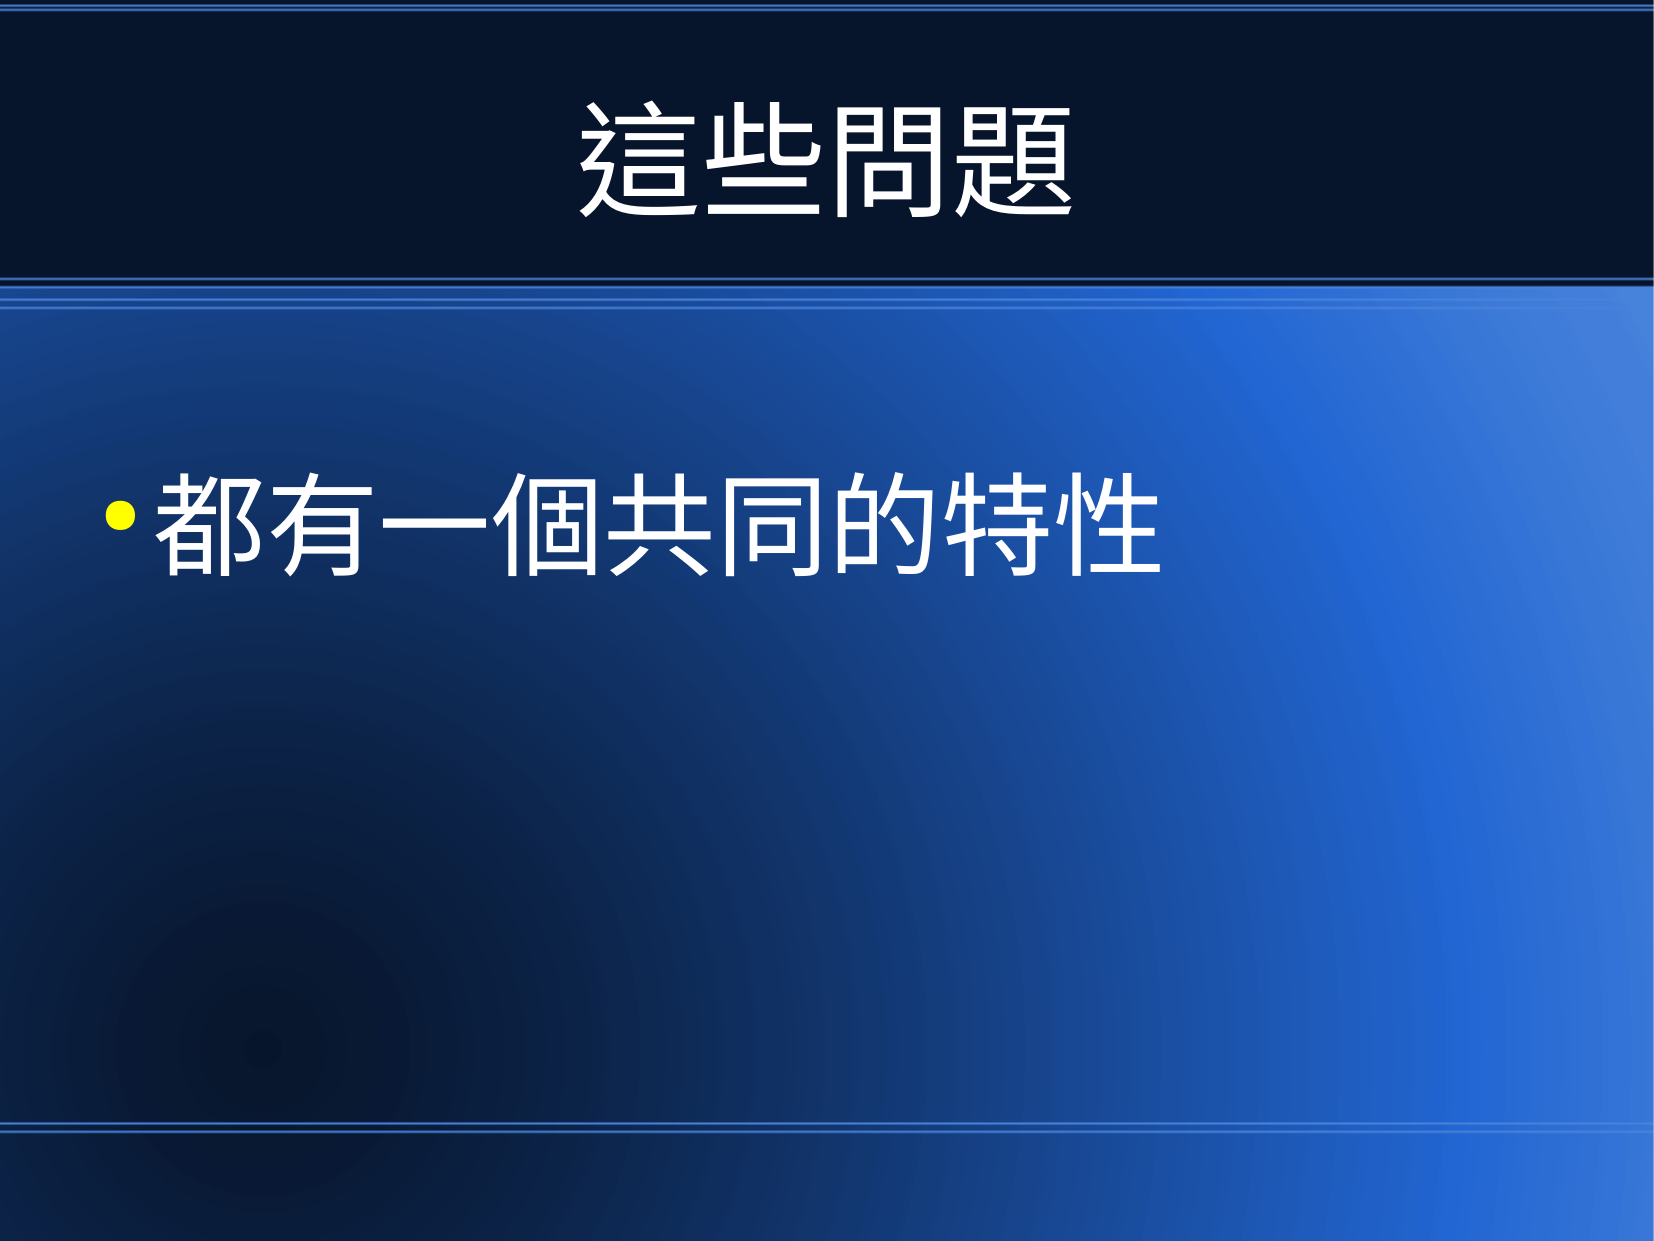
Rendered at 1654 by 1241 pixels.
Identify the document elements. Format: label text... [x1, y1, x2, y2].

title 這些問題 [82, 49, 1571, 257]
list 都有一個共同的特性 [82, 355, 1571, 1241]
picture [0, 0, 1654, 1241]
